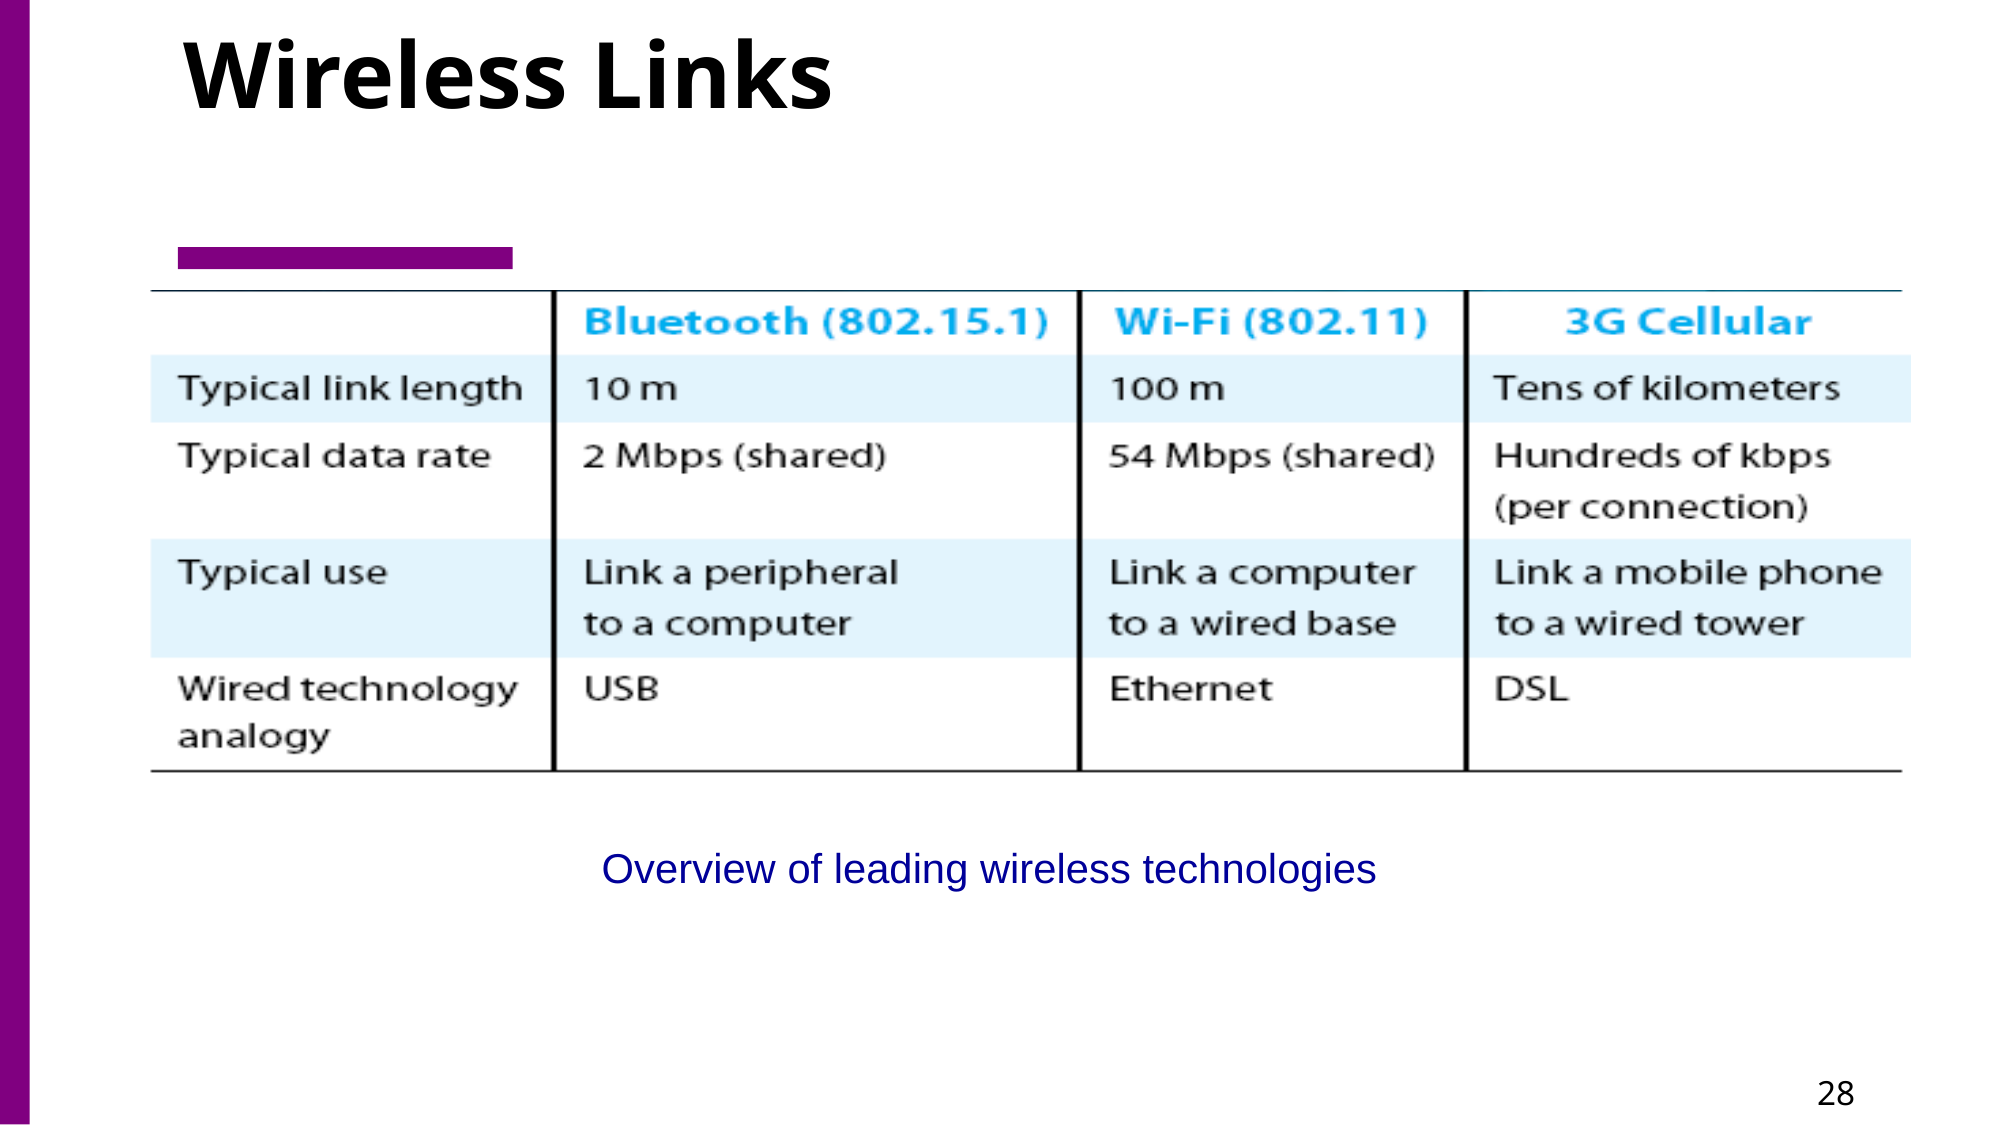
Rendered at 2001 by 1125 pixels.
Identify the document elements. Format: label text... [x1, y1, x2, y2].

picture [149, 290, 1911, 787]
title Wireless Links [133, 9, 1946, 135]
text_box Overview of leading wireless technologies [586, 834, 1393, 900]
